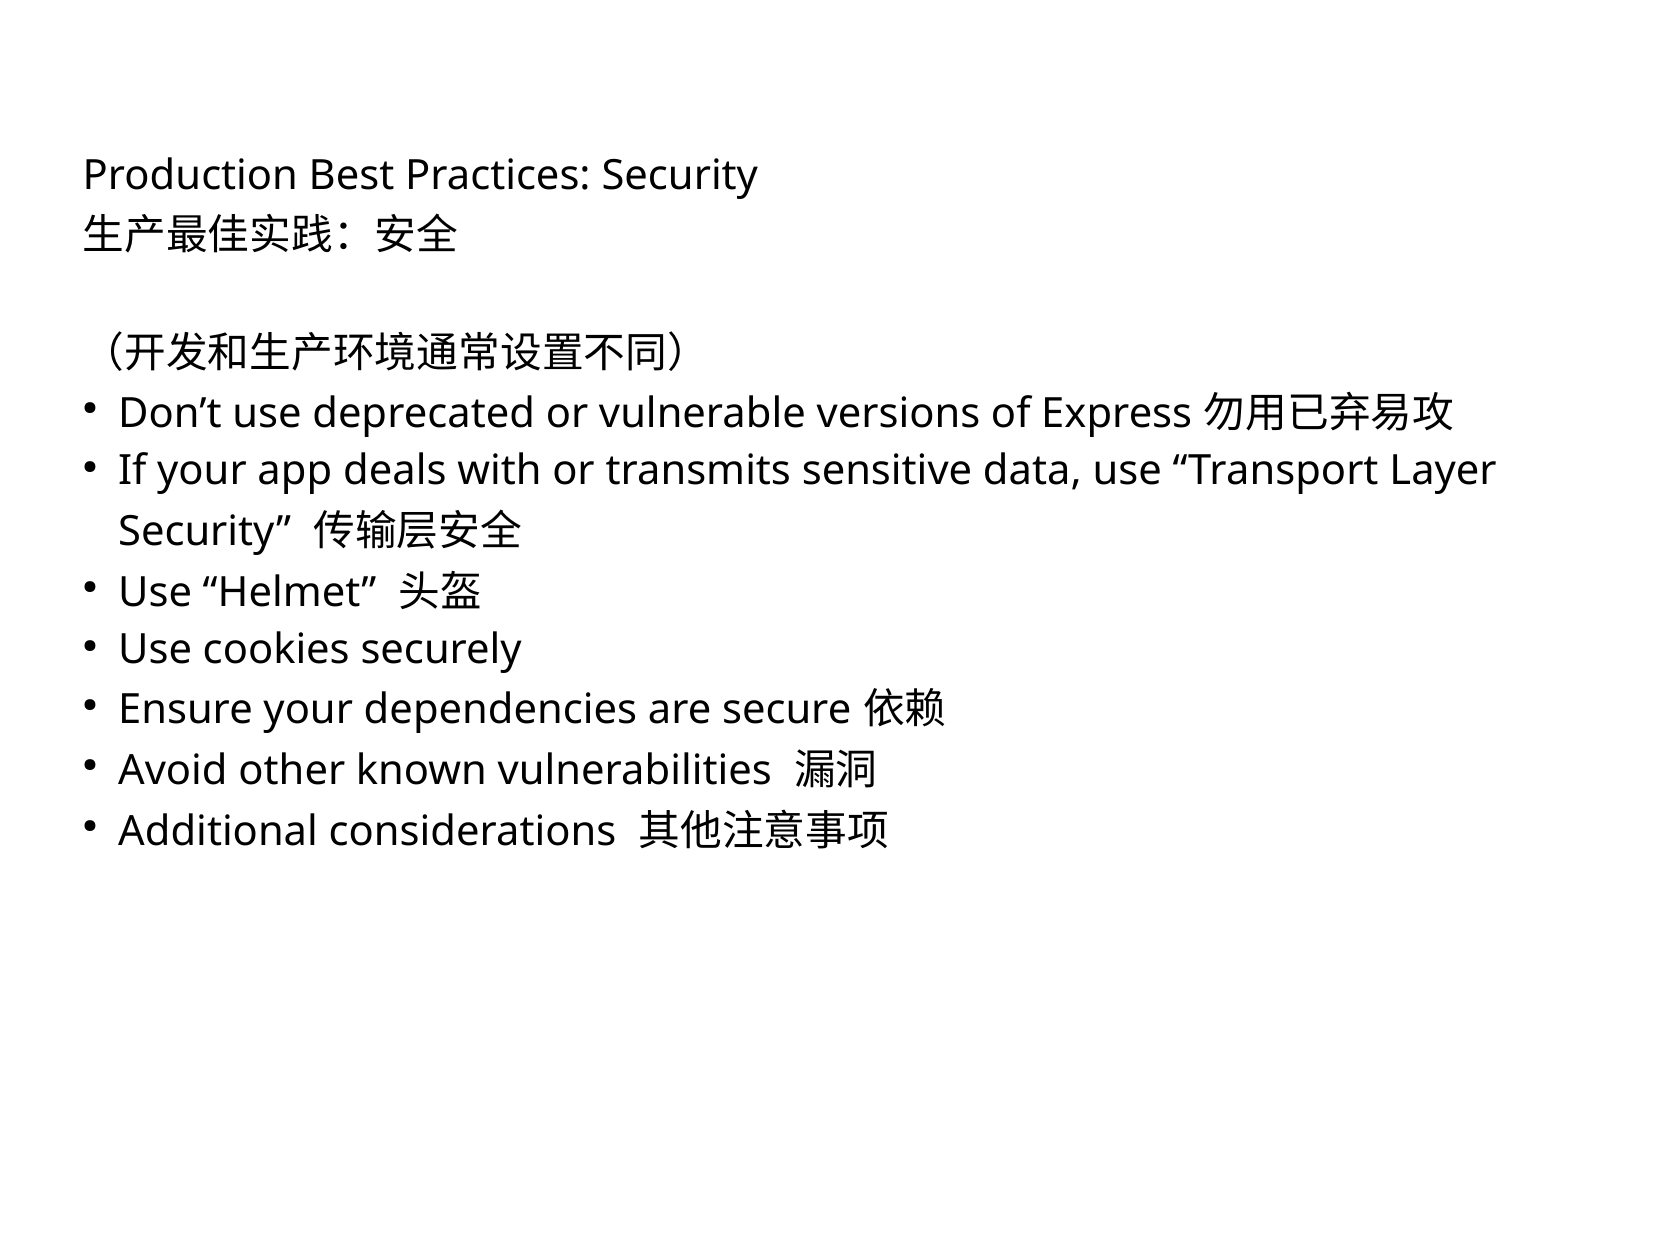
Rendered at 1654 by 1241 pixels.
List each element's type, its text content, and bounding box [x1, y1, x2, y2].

subtitle Production Best Practices: Security 生产最佳实践：安全 （开发和生产环境通常设置不同） Don’t use deprecated or vulnerable versions of Express勿用已弃易攻 If your app deals with or transmits sensitive data, use “Transport Layer Security” 传输层安全 Use “Helmet” 头盔 Use cookies securely Ensure your dependencies are secure依赖 Avoid other known vulnerabilities 漏洞 Additional considerations 其他注意事项 [82, 49, 1571, 1010]
